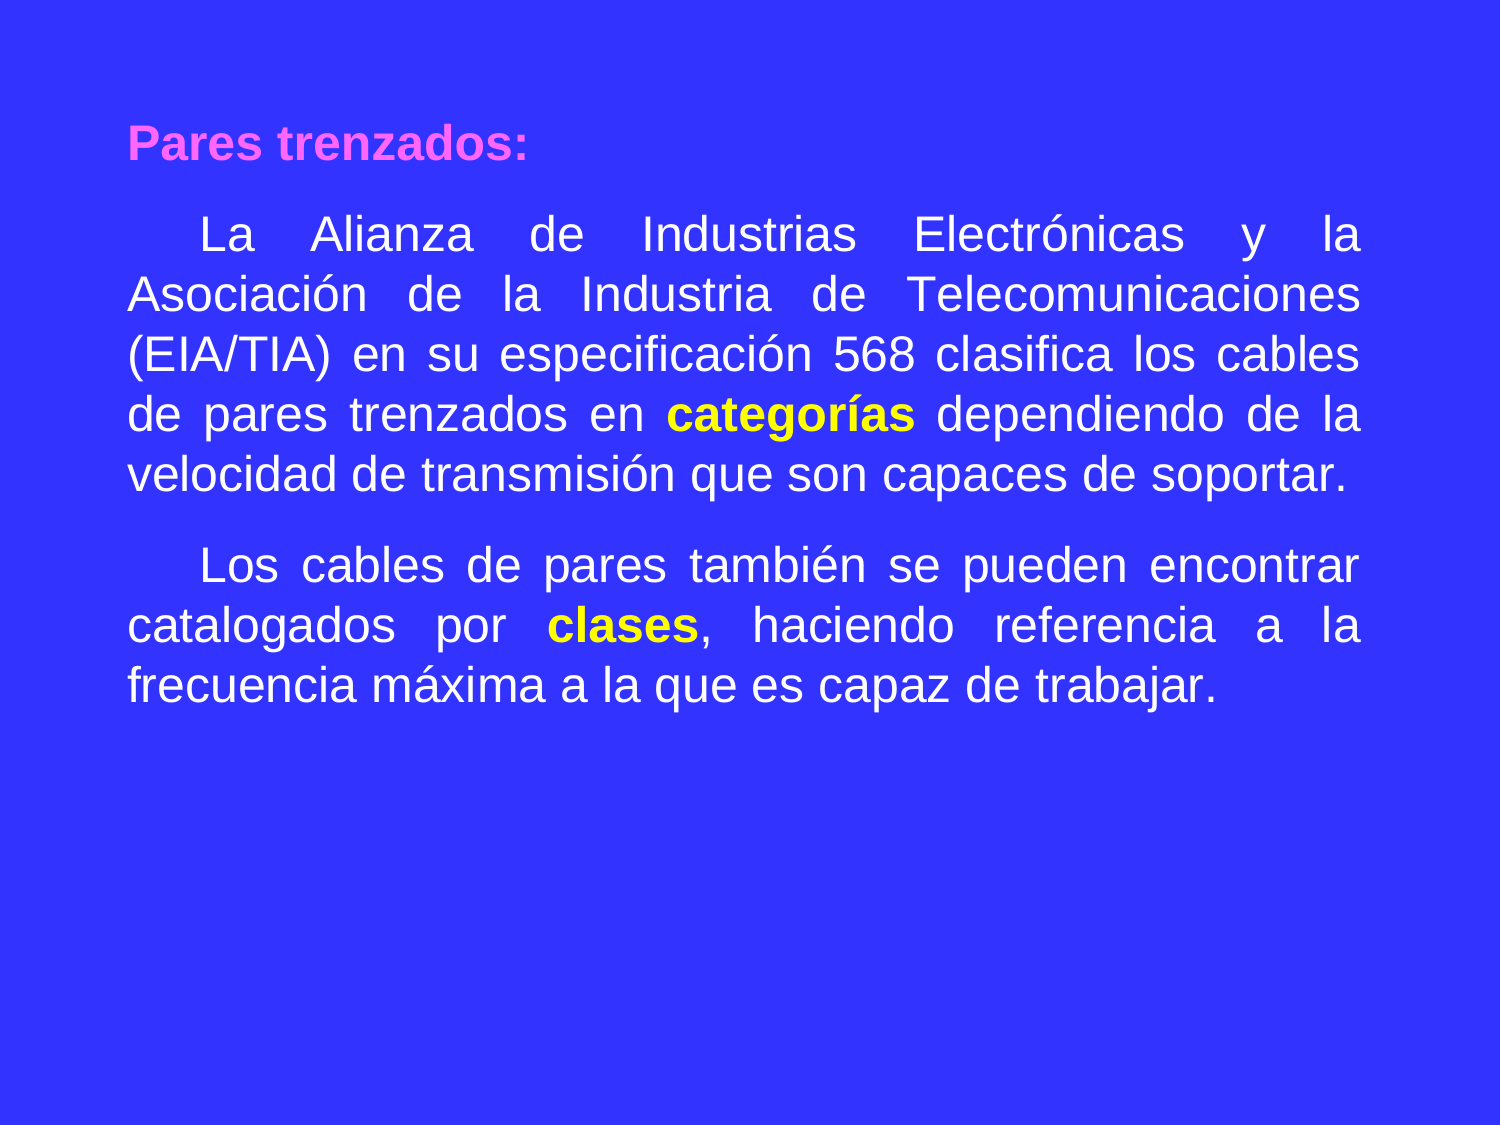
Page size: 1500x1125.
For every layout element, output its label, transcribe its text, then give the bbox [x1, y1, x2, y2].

text_box Pares trenzados: La Alianza de Industrias Electrónicas y la Asociación de la Industria de Telecomunicaciones (EIA/TIA) en su especificación 568 clasifica los cables de pares trenzados en categorías dependiendo de la velocidad de transmisión que son capaces de soportar. Los cables de pares también se pueden encontrar catalogados por clases, haciendo referencia a la frecuencia máxima a la que es capaz de trabajar. [112, 102, 1377, 721]
